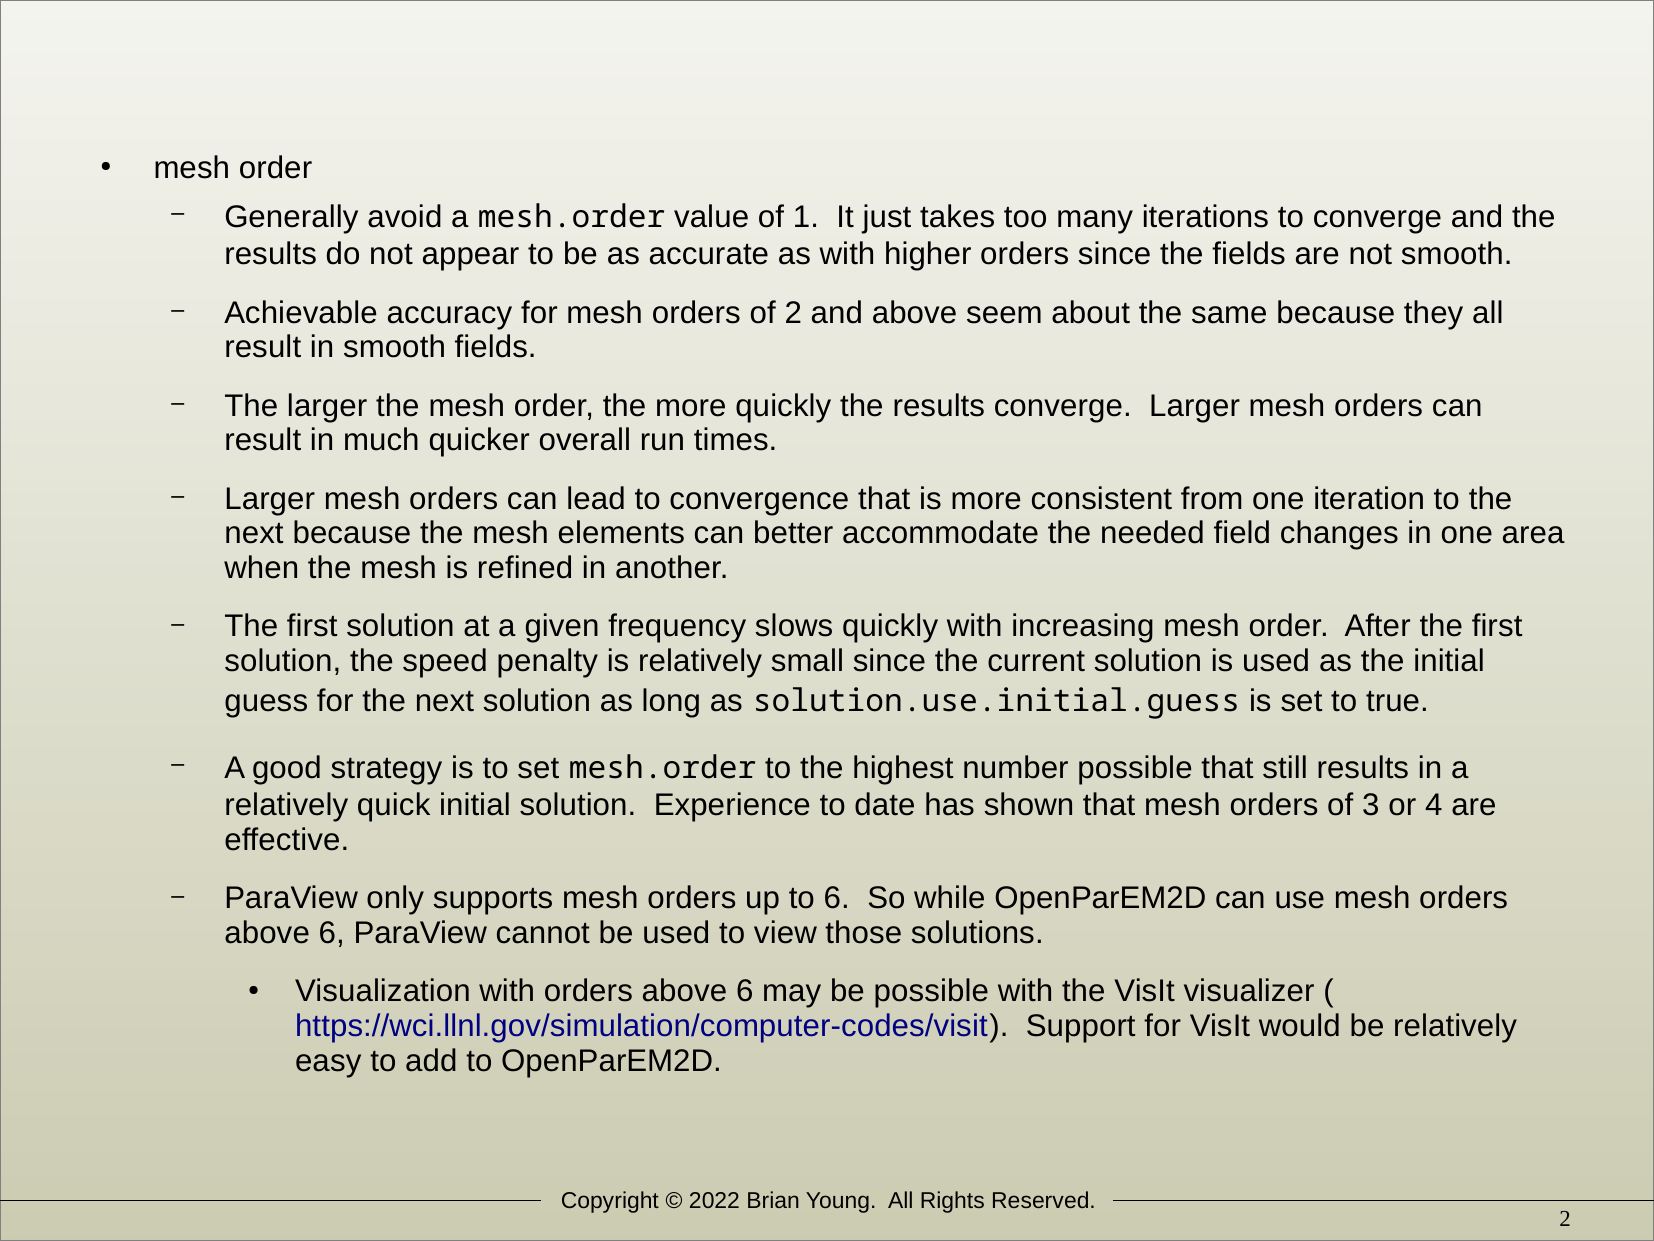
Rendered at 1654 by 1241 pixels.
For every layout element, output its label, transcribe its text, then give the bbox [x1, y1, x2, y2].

list mesh order Generally avoid a mesh.order value of 1. It just takes too many iterations to converge and the results do not appear to be as accurate as with higher orders since the fields are not smooth. Achievable accuracy for mesh orders of 2 and above seem about the same because they all result in smooth fields. The larger the mesh order, the more quickly the results converge. Larger mesh orders can result in much quicker overall run times. Larger mesh orders can lead to convergence that is more consistent from one iteration to the next because the mesh elements can better accommodate the needed field changes in one area when the mesh is refined in another. The first solution at a given frequency slows quickly with increasing mesh order. After the first solution, the speed penalty is relatively small since the current solution is used as the initial guess for the next solution as long as solution.use.initial.guess is set to true. A good strategy is to set mesh.order to the highest number possible that still results in a relatively quick initial solution. Experience to date has shown that mesh orders of 3 or 4 are effective. ParaView only supports mesh orders up to 6. So while OpenParEM2D can use mesh orders above 6, ParaView cannot be used to view those solutions. Visualization with orders above 6 may be possible with the VisIt visualizer (https://wci.llnl.gov/simulation/computer-codes/visit). Support for VisIt would be relatively easy to add to OpenParEM2D. [82, 150, 1571, 1123]
